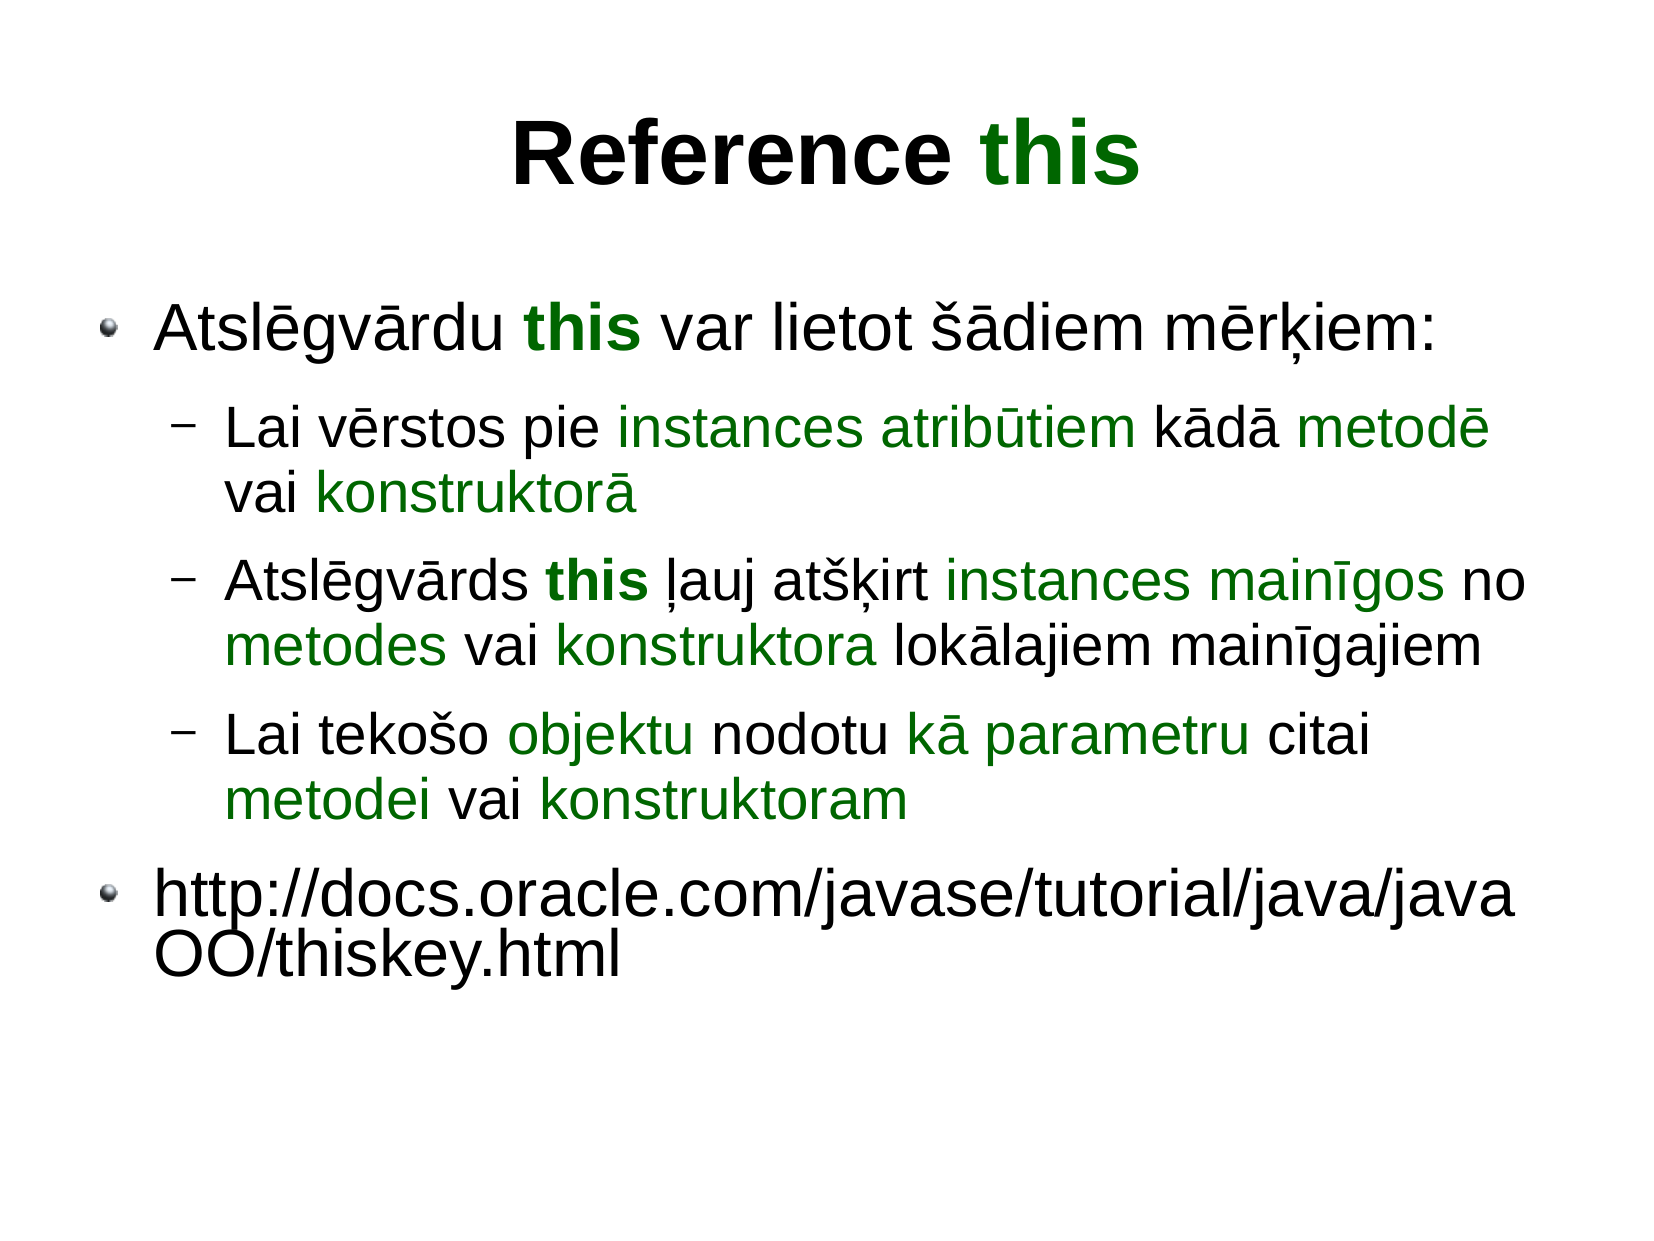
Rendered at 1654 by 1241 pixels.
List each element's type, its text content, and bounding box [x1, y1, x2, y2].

title Reference this [82, 49, 1571, 257]
list Atslēgvārdu this var lietot šādiem mērķiem: Lai vērstos pie instances atribūtiem kādā metodē vai konstruktorā Atslēgvārds this ļauj atšķirt instances mainīgos no metodes vai konstruktora lokālajiem mainīgajiem Lai tekošo objektu nodotu kā parametru citai metodei vai konstruktoram http://docs.oracle.com/javase/tutorial/java/javaOO/thiskey.html [82, 290, 1538, 1010]
